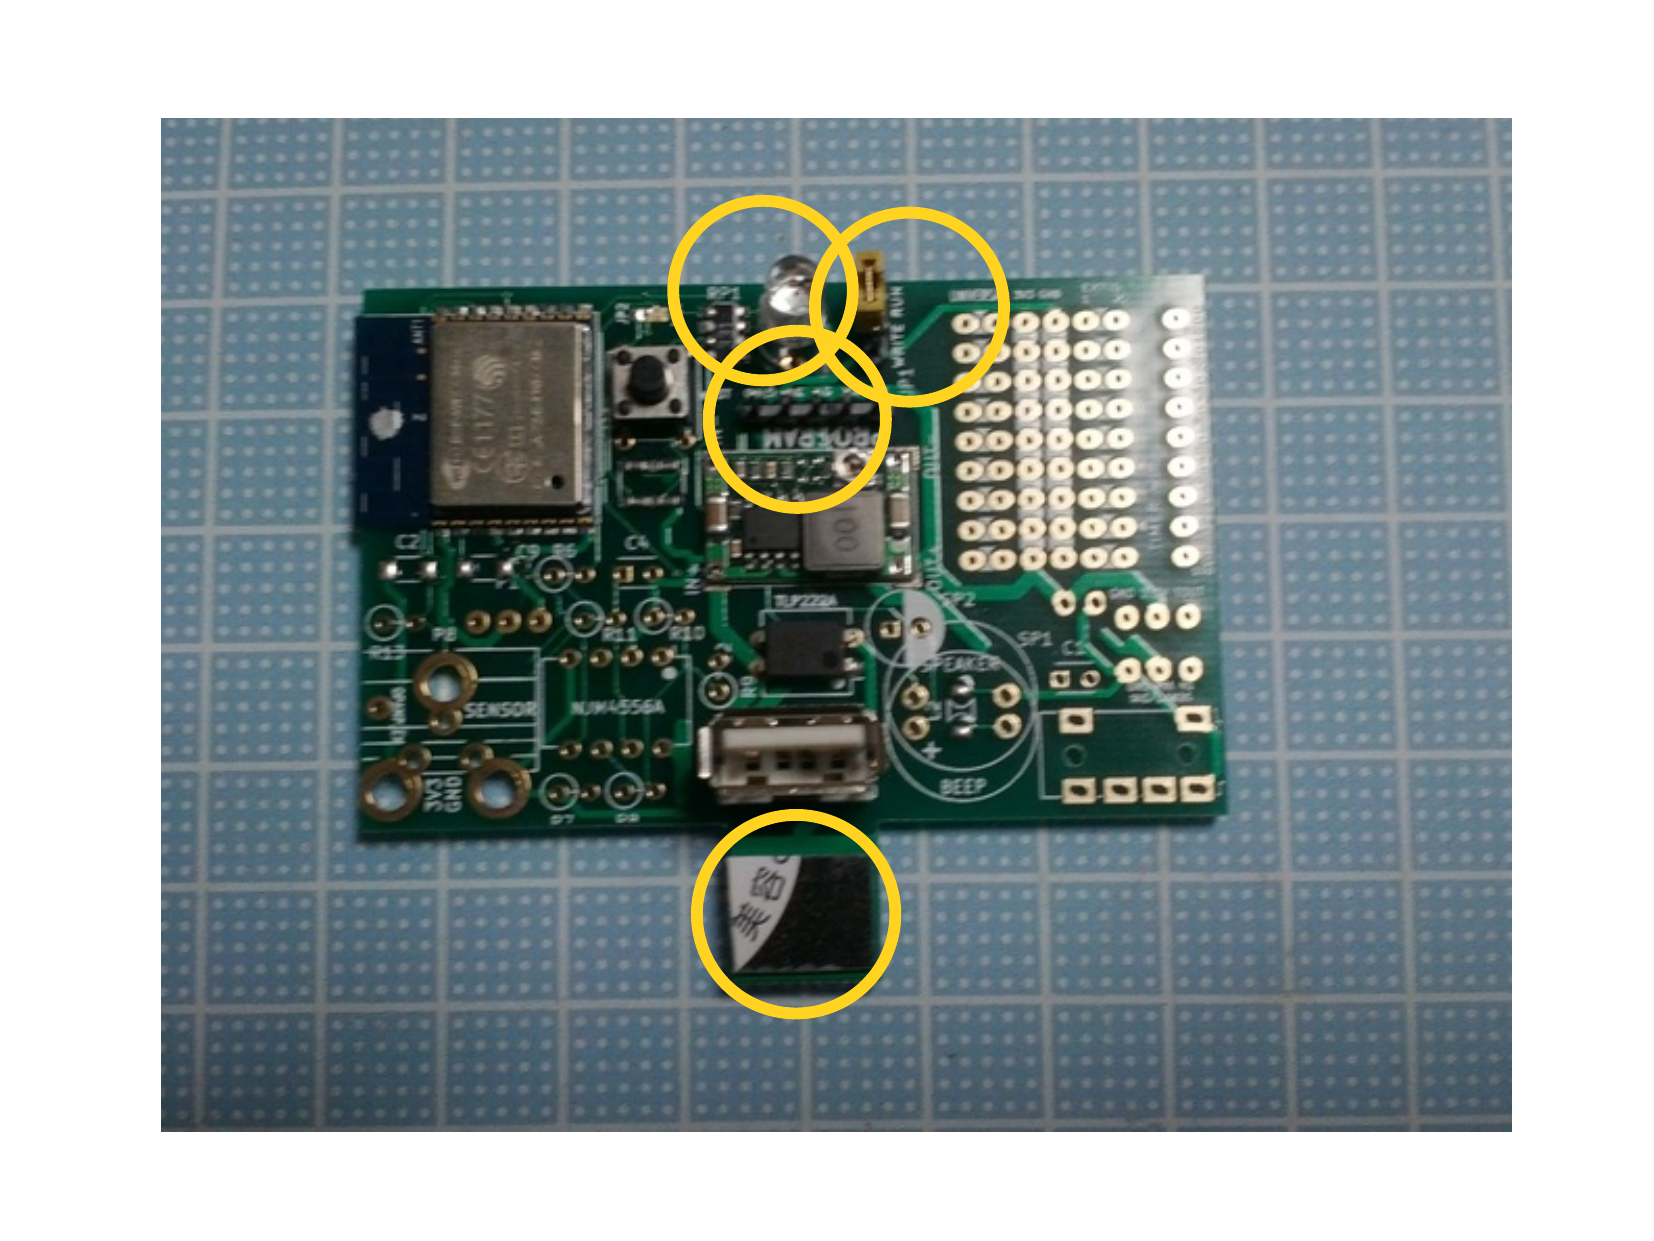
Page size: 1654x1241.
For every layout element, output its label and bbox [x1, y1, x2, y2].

picture [161, 118, 1512, 1132]
